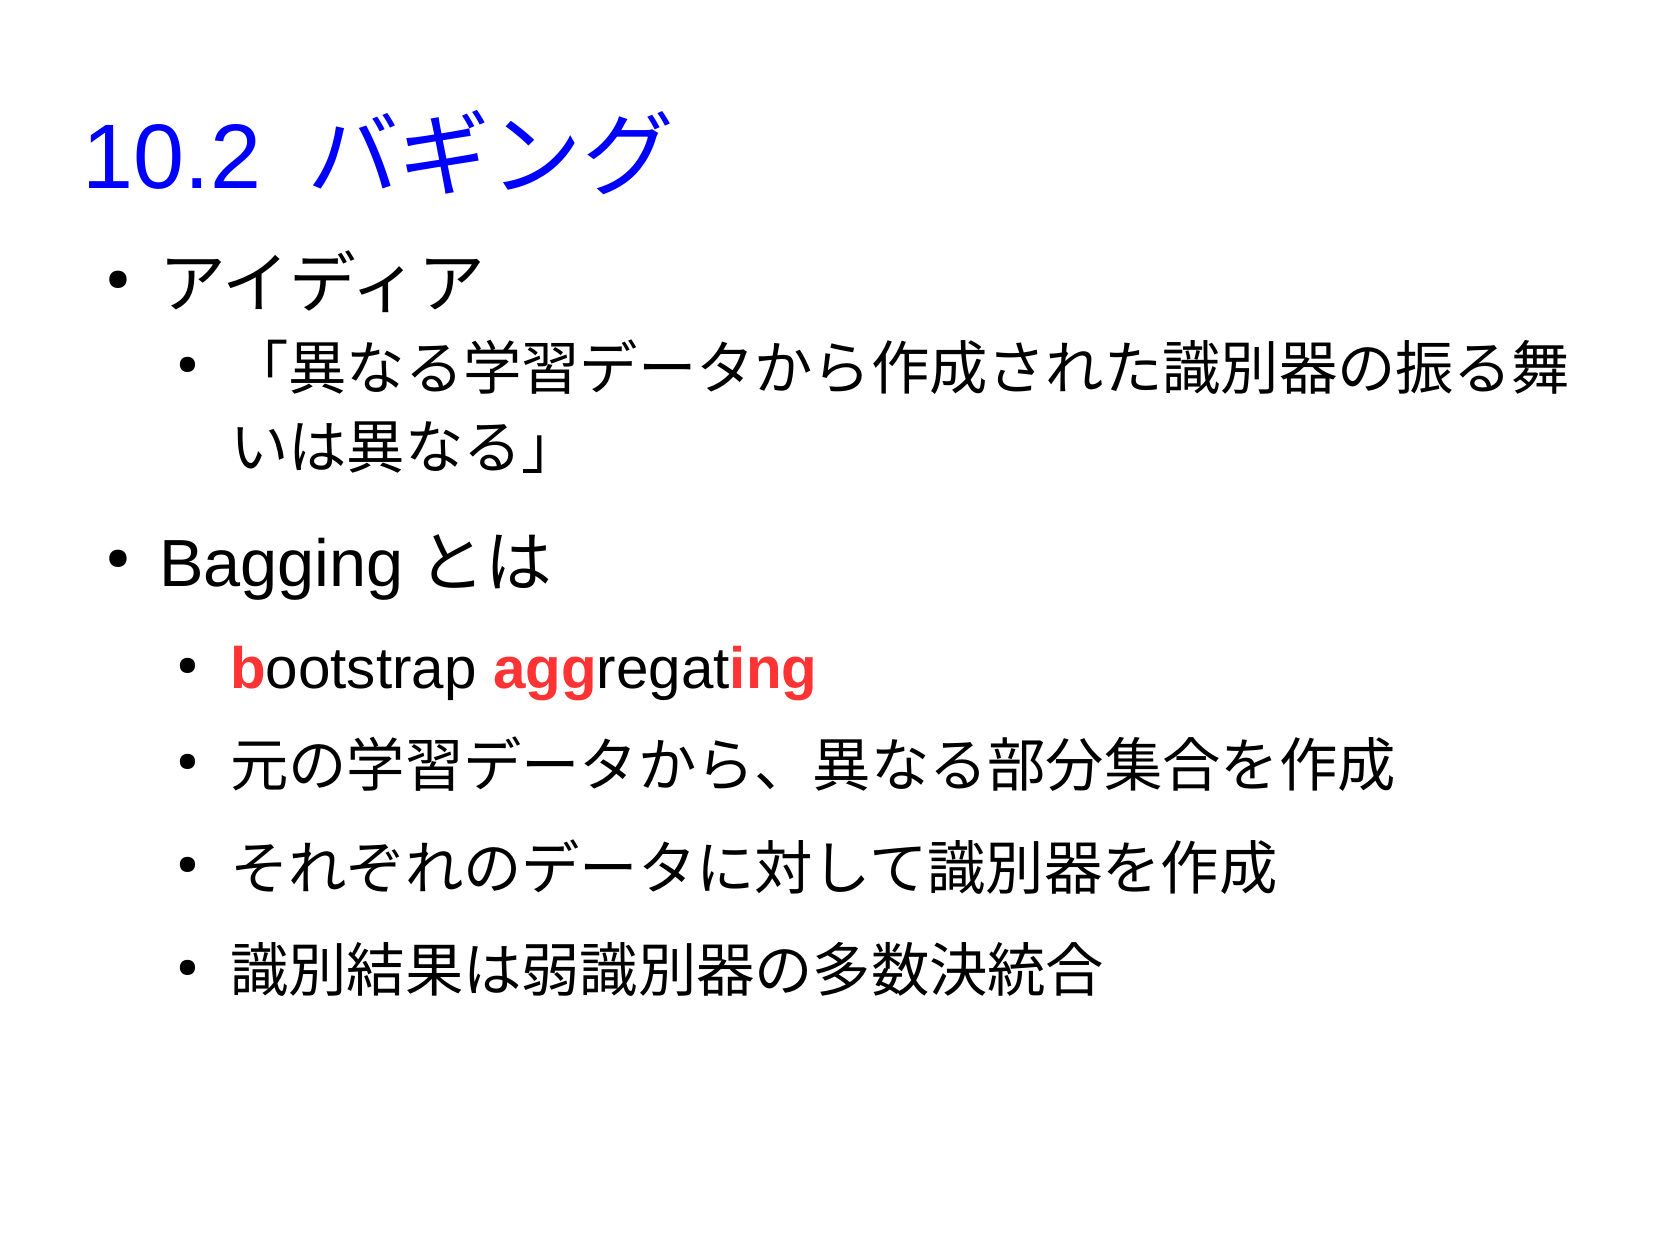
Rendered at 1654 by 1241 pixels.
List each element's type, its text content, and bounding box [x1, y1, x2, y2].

title 10.2 バギング [82, 49, 1571, 257]
list アイディア 「異なる学習データから作成された識別器の振る舞いは異なる」 Baggingとは bootstrap aggregating 元の学習データから、異なる部分集合を作成 それぞれのデータに対して識別器を作成 識別結果は弱識別器の多数決統合 [88, 236, 1577, 1123]
